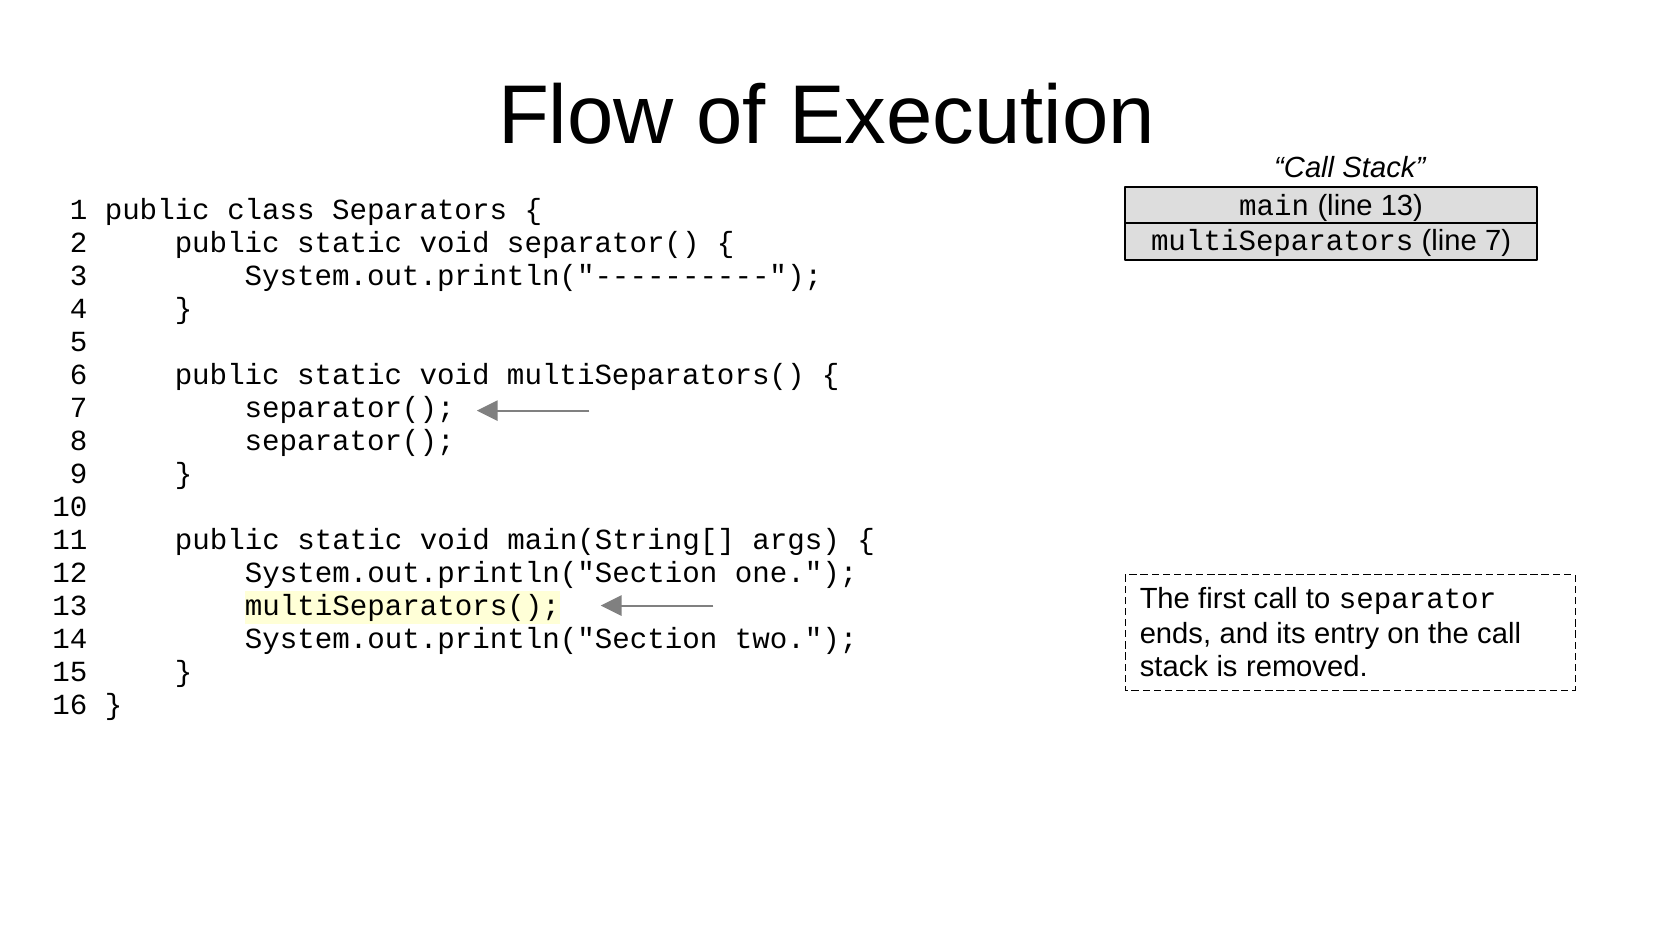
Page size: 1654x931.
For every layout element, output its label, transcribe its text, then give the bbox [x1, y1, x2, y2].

text_box “Call Stack” [1259, 144, 1441, 187]
text_box multiSeparators (line 7) [1124, 222, 1538, 261]
title Flow of Execution [82, 37, 1571, 193]
text_box 1 public class Separators { 2 public static void separator() { 3 System.out.println("----------"); 4 } 5 6 public static void multiSeparators() { 7 separator(); 8 separator(); 9 } 10 11 public static void main(String[] args) { 12 System.out.println("Section one."); 13 multiSeparators(); 14 System.out.println("Section two."); 15 } 16 } [37, 187, 893, 731]
text_box The first call to separator ends, and its entry on the call stack is removed. [1125, 574, 1576, 691]
text_box main (line 13) [1124, 187, 1538, 222]
